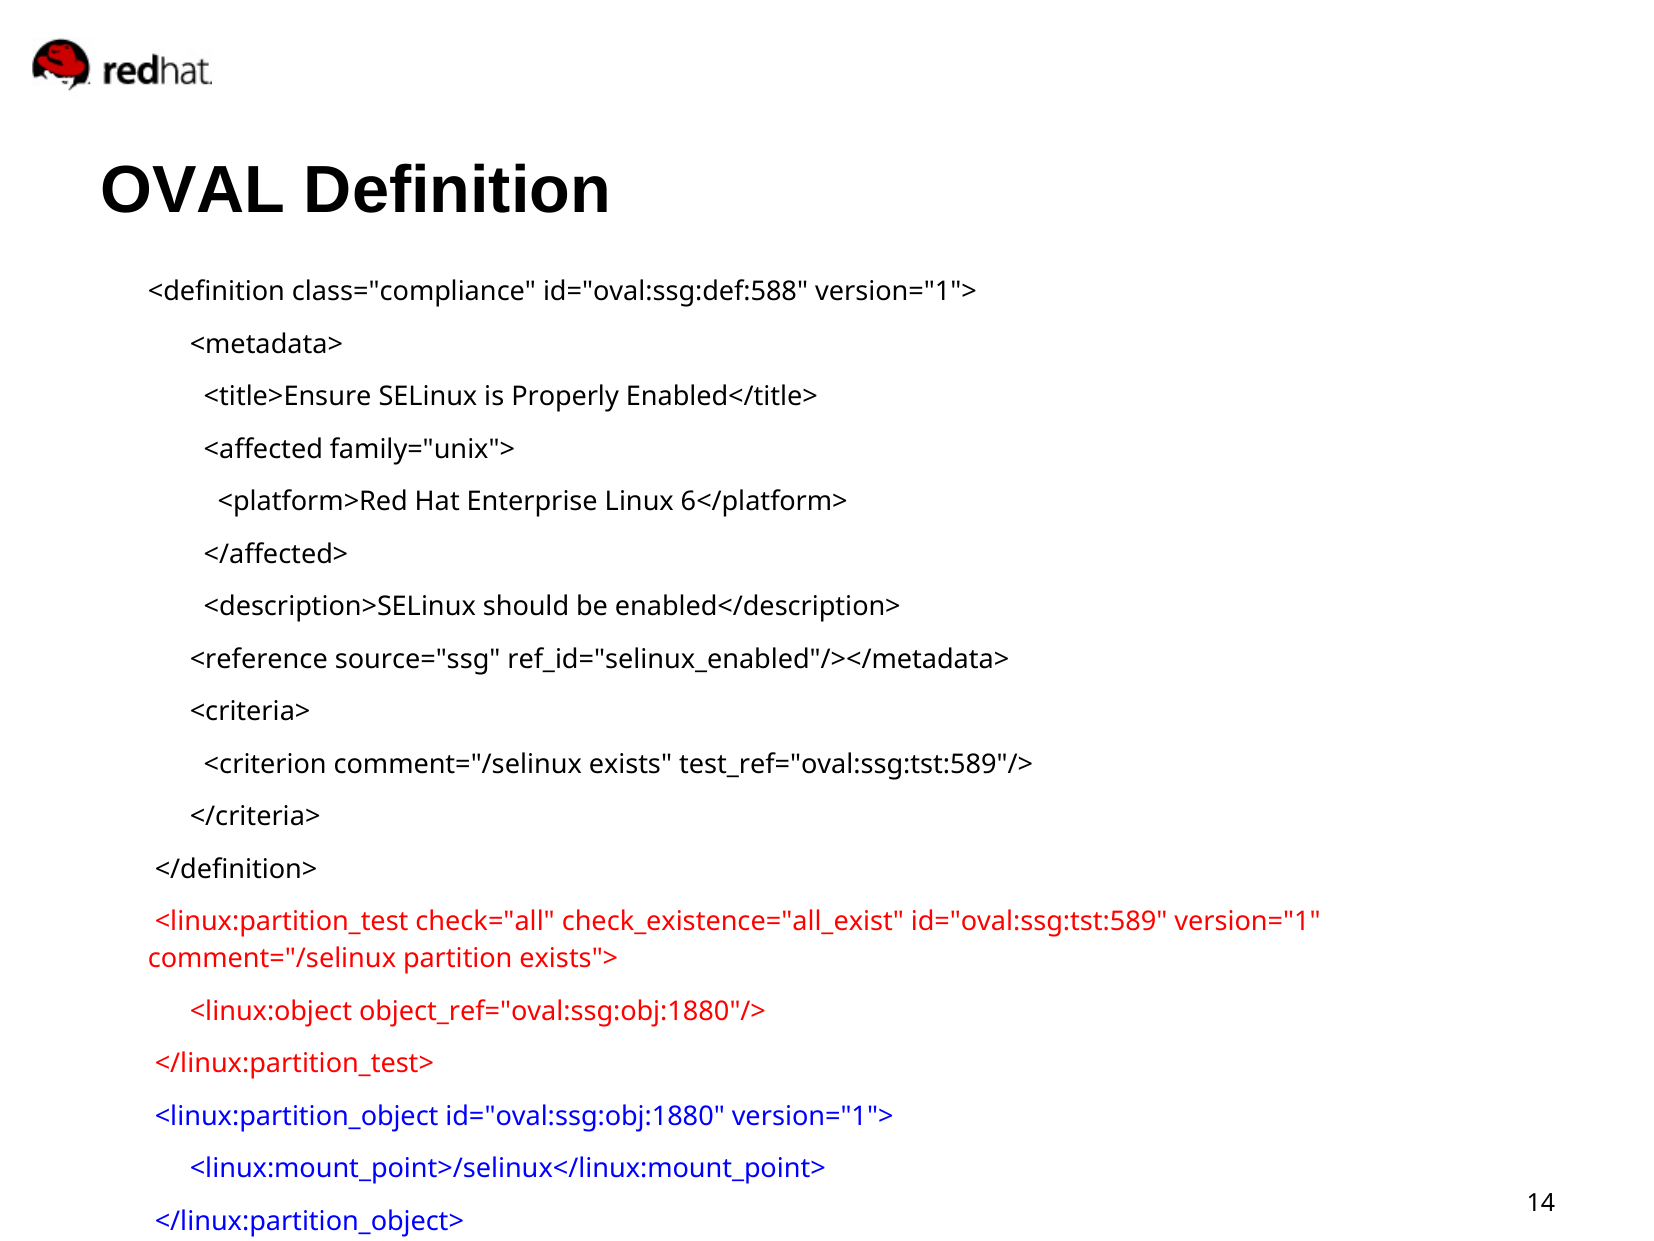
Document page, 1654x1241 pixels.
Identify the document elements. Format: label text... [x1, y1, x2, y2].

picture [31, 37, 212, 98]
list <definition class="compliance" id="oval:ssg:def:588" version="1"> <metadata> <title>Ensure SELinux is Properly Enabled</title> <affected family="unix"> <platform>Red Hat Enterprise Linux 6</platform> </affected> <description>SELinux should be enabled</description> <reference source="ssg" ref_id="selinux_enabled"/></metadata> <criteria> <criterion comment="/selinux exists" test_ref="oval:ssg:tst:589"/> </criteria> </definition> <linux:partition_test check="all" check_existence="all_exist" id="oval:ssg:tst:589" version="1" comment="/selinux partition exists"> <linux:object object_ref="oval:ssg:obj:1880"/> </linux:partition_test> <linux:partition_object id="oval:ssg:obj:1880" version="1"> <linux:mount_point>/selinux</linux:mount_point> </linux:partition_object> [91, 272, 1498, 1241]
title OVAL Definition [100, 133, 1506, 245]
